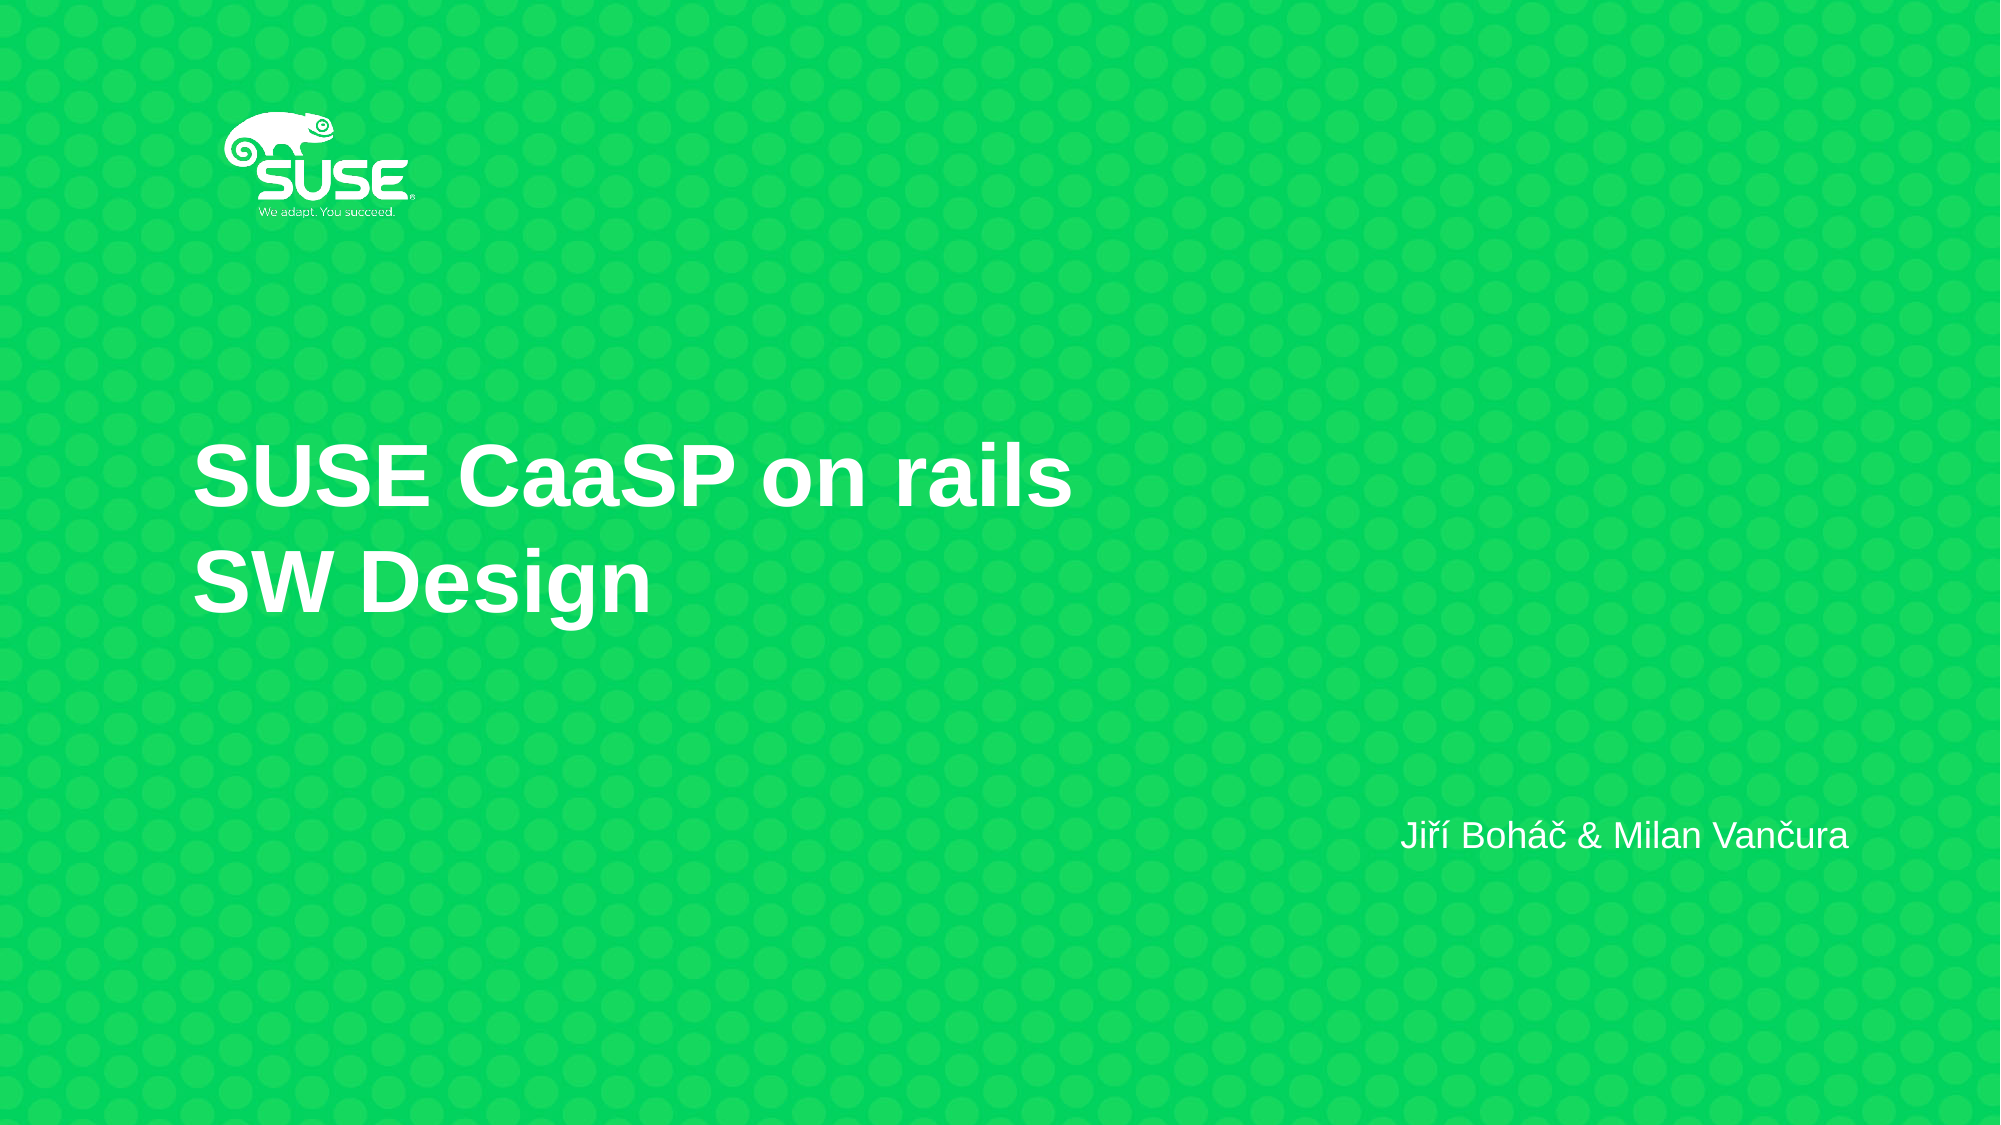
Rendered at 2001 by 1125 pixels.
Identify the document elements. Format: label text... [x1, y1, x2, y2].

picture [0, 0, 2000, 1125]
title SUSE CaaSP on rails SW Design [177, 295, 1929, 851]
subtitle Jiří Boháč & Milan Vančura [1122, 803, 1865, 1099]
